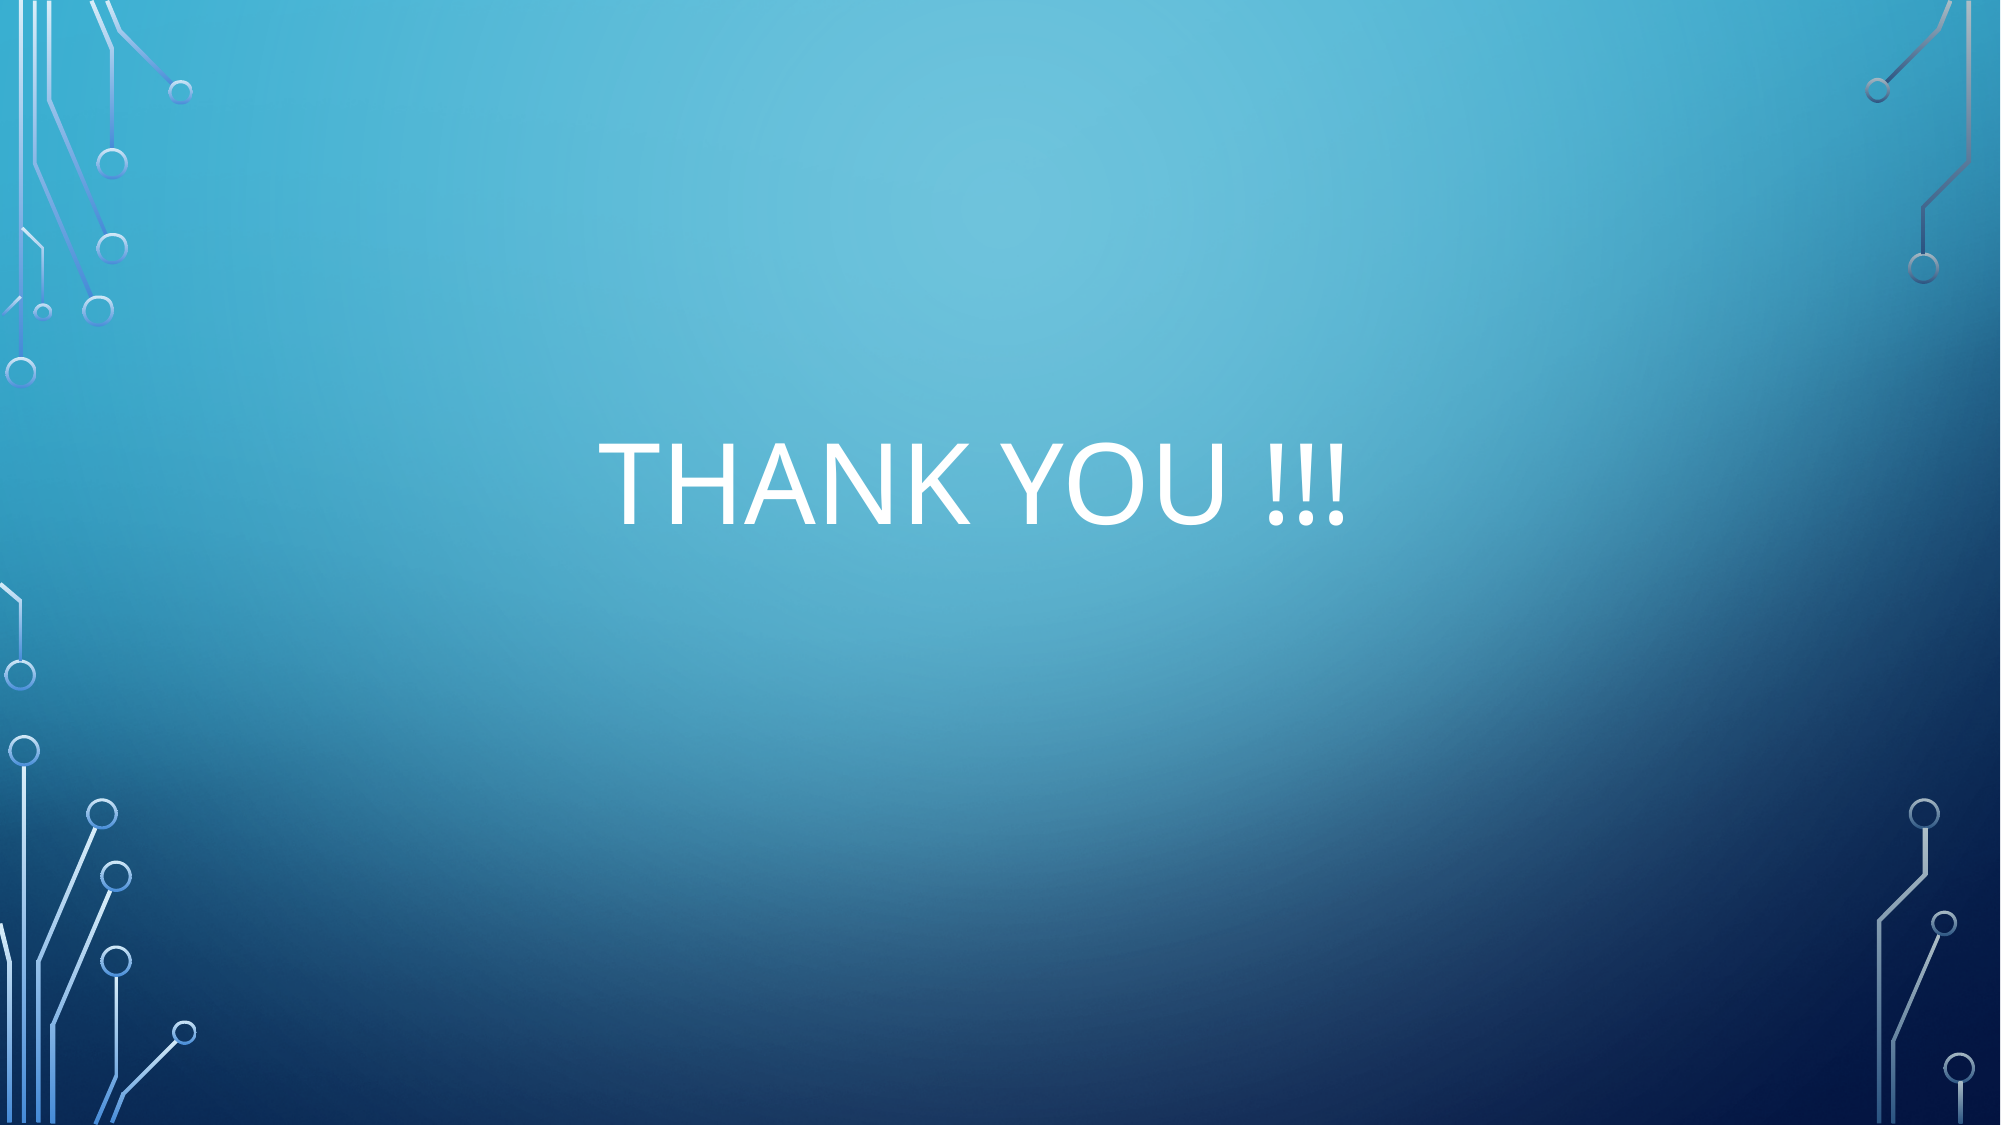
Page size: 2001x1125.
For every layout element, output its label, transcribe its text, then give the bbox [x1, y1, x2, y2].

title Thank you !!! [163, 366, 1789, 610]
